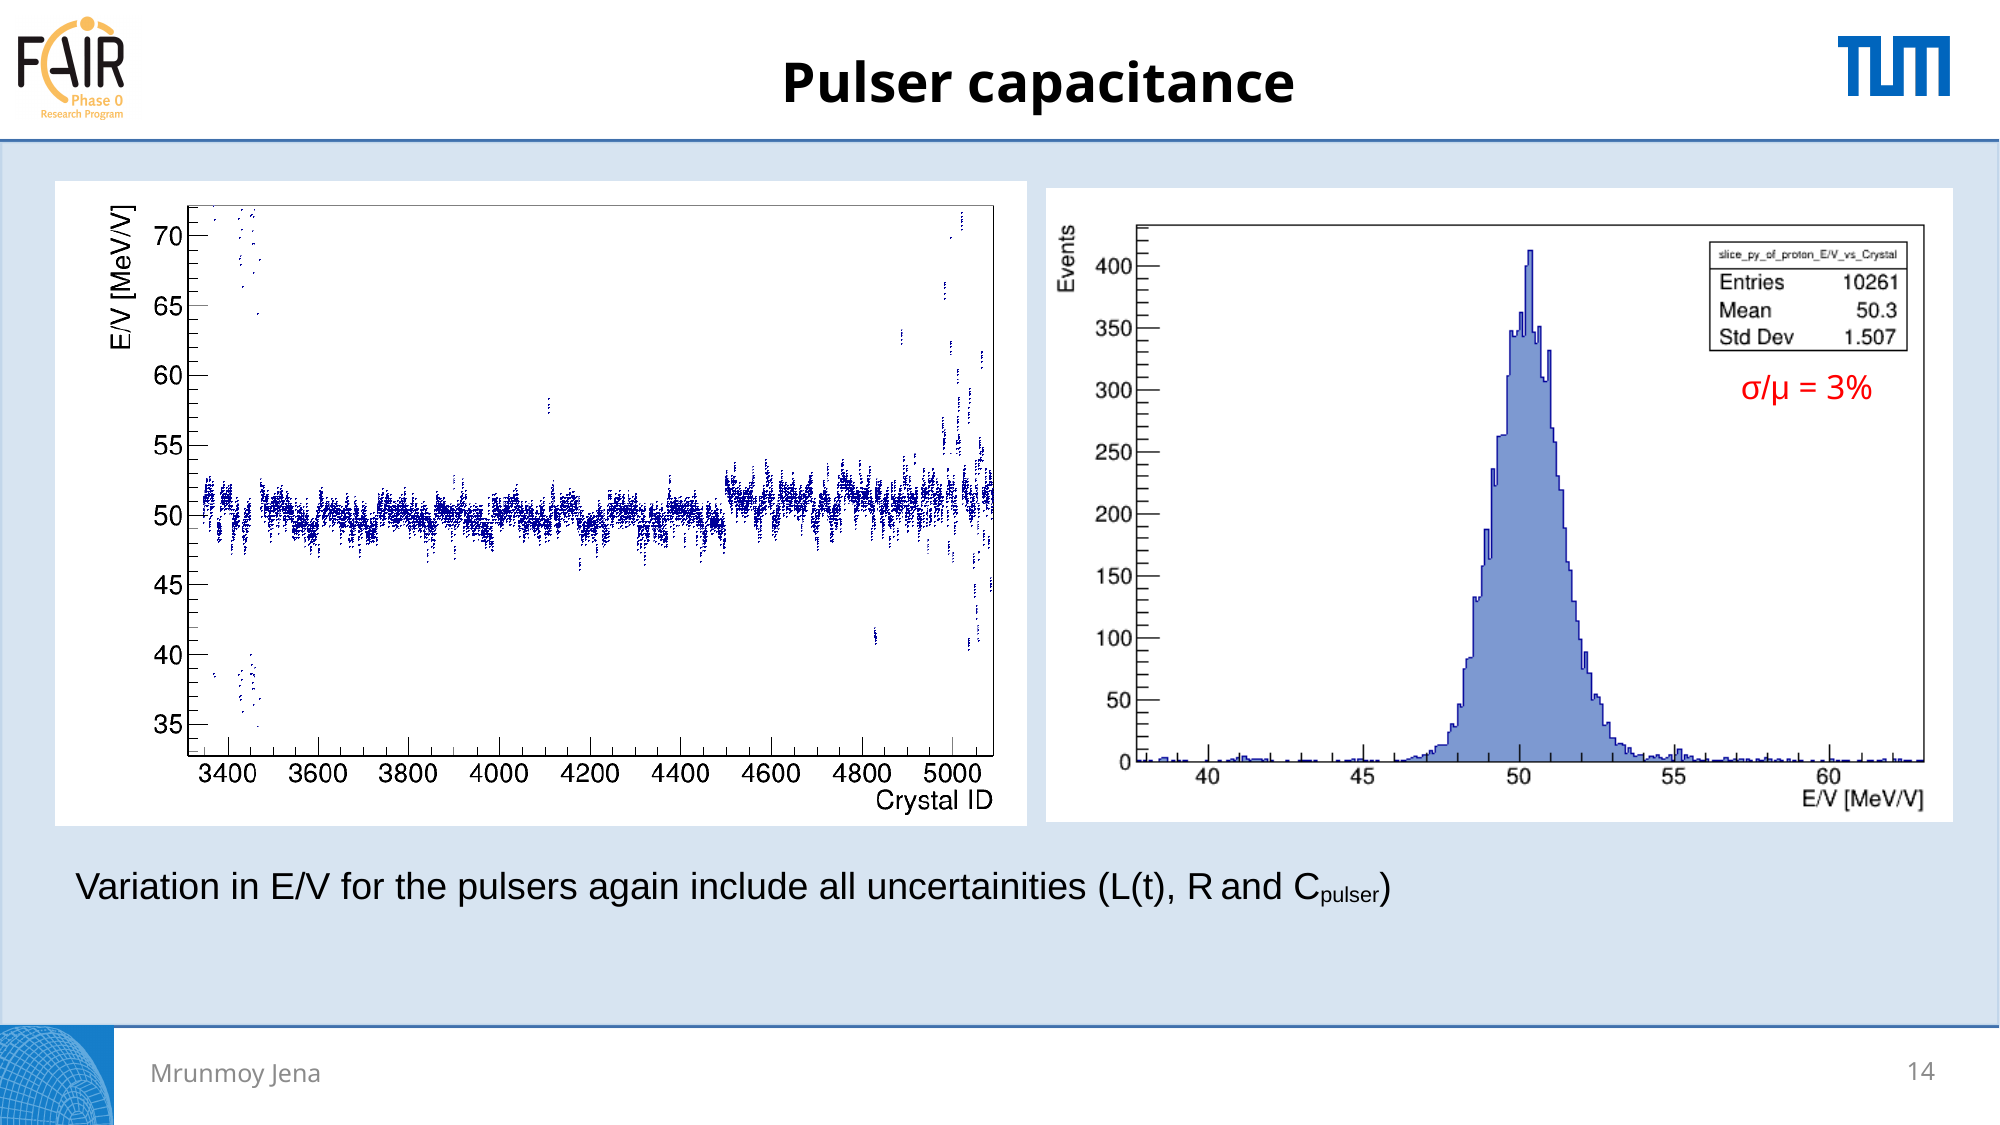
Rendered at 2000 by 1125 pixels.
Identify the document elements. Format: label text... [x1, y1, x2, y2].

picture [0, 1025, 114, 1125]
text_box Variation in E/V for the pulsers again include all uncertainities (L(t), R and Cpulser) [60, 858, 1936, 1000]
picture [15, 15, 142, 120]
picture [55, 181, 1027, 826]
picture [1838, 36, 1950, 96]
text_box σ/μ = 3% [1726, 356, 1982, 453]
picture [1046, 188, 1953, 822]
title Pulser capacitance [203, 47, 1875, 123]
